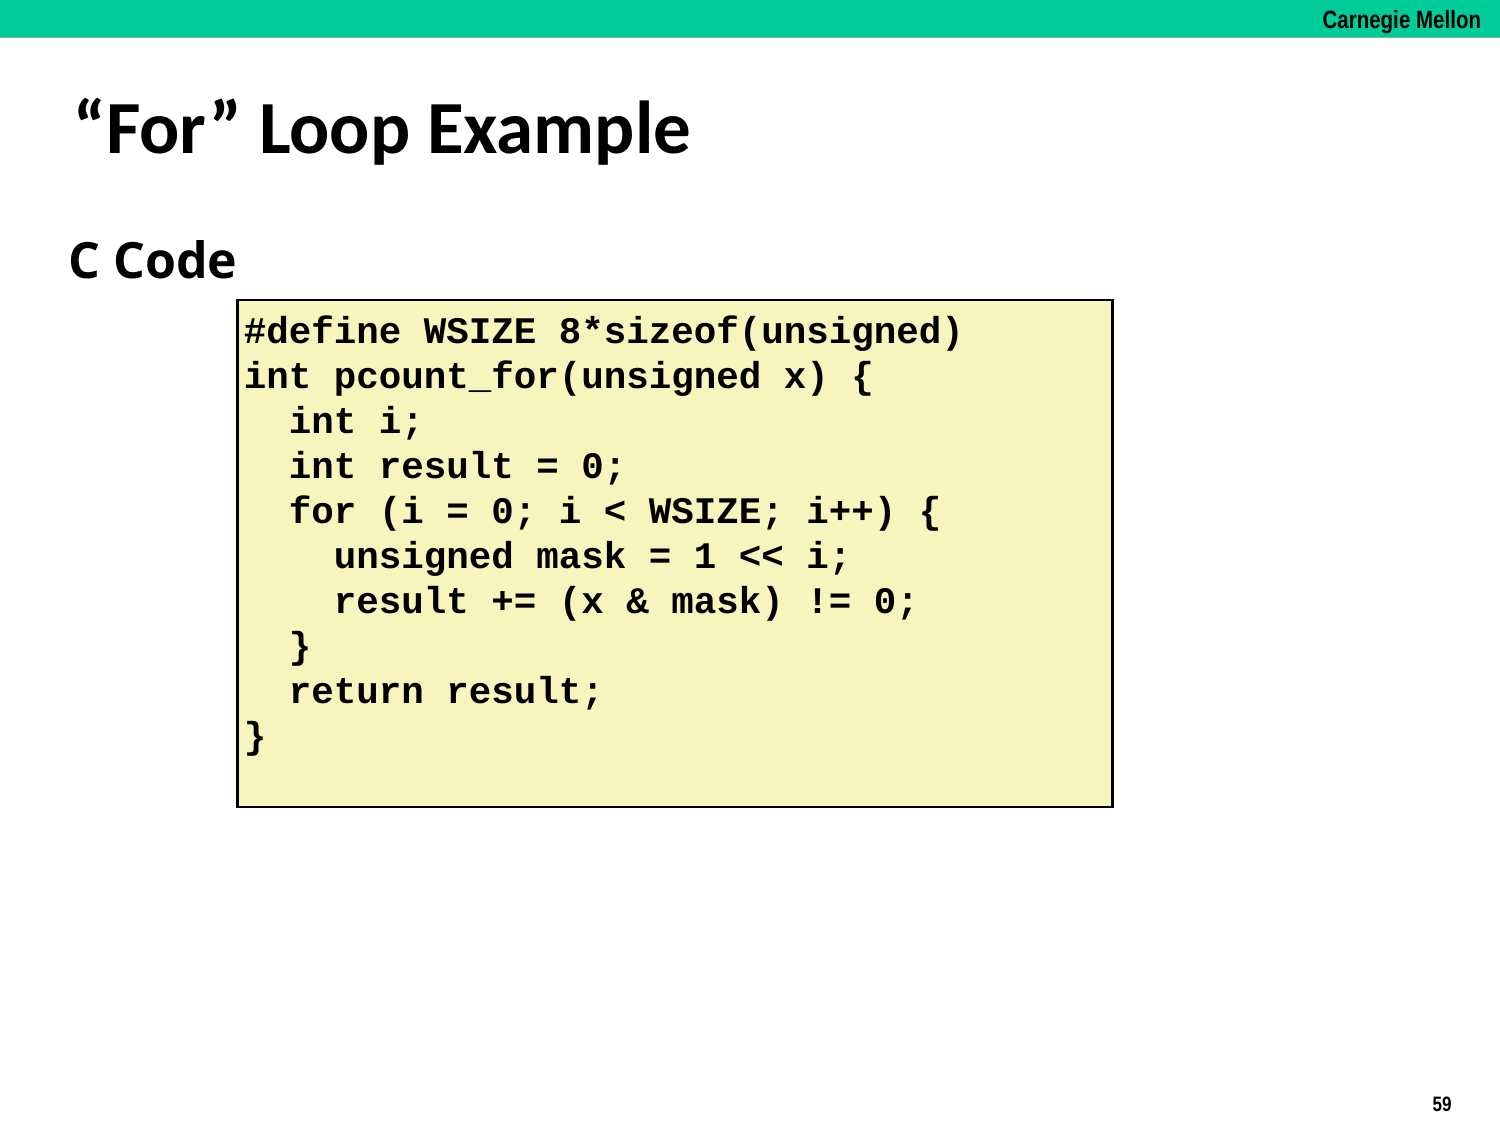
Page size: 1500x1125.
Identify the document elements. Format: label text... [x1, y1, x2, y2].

text_box Carnegie Mellon [1322, 3, 1500, 33]
text_box #define WSIZE 8*sizeof(unsigned) int pcount_for(unsigned x) { int i; int result = 0; for (i = 0; i < WSIZE; i++) { unsigned mask = 1 << i; result += (x & mask) != 0; } return result; } [237, 299, 1113, 807]
text_box C Code [62, 222, 492, 295]
title “For” Loop Example [58, 71, 1304, 197]
